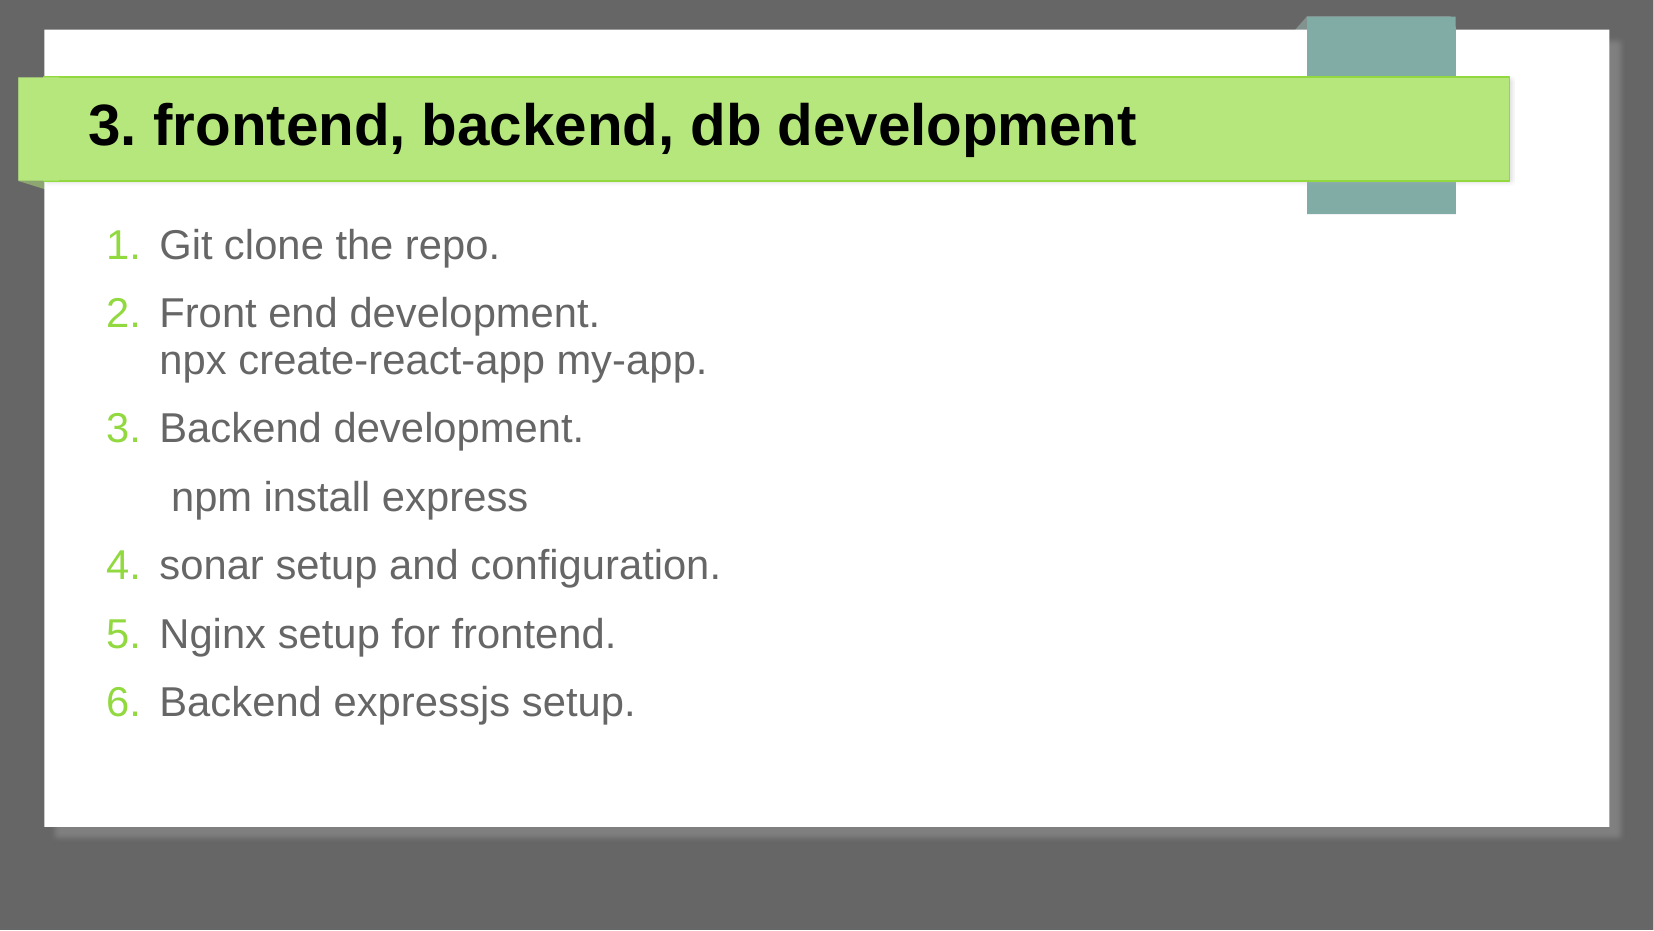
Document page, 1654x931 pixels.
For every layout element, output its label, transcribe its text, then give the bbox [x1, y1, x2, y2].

title 3. frontend, backend, db development [88, 73, 1506, 178]
list Git clone the repo. Front end development. npx create-react-app my-app. Backend development. npm install express sonar setup and configuration. Nginx setup for frontend. Backend expressjs setup. [88, 221, 1565, 813]
